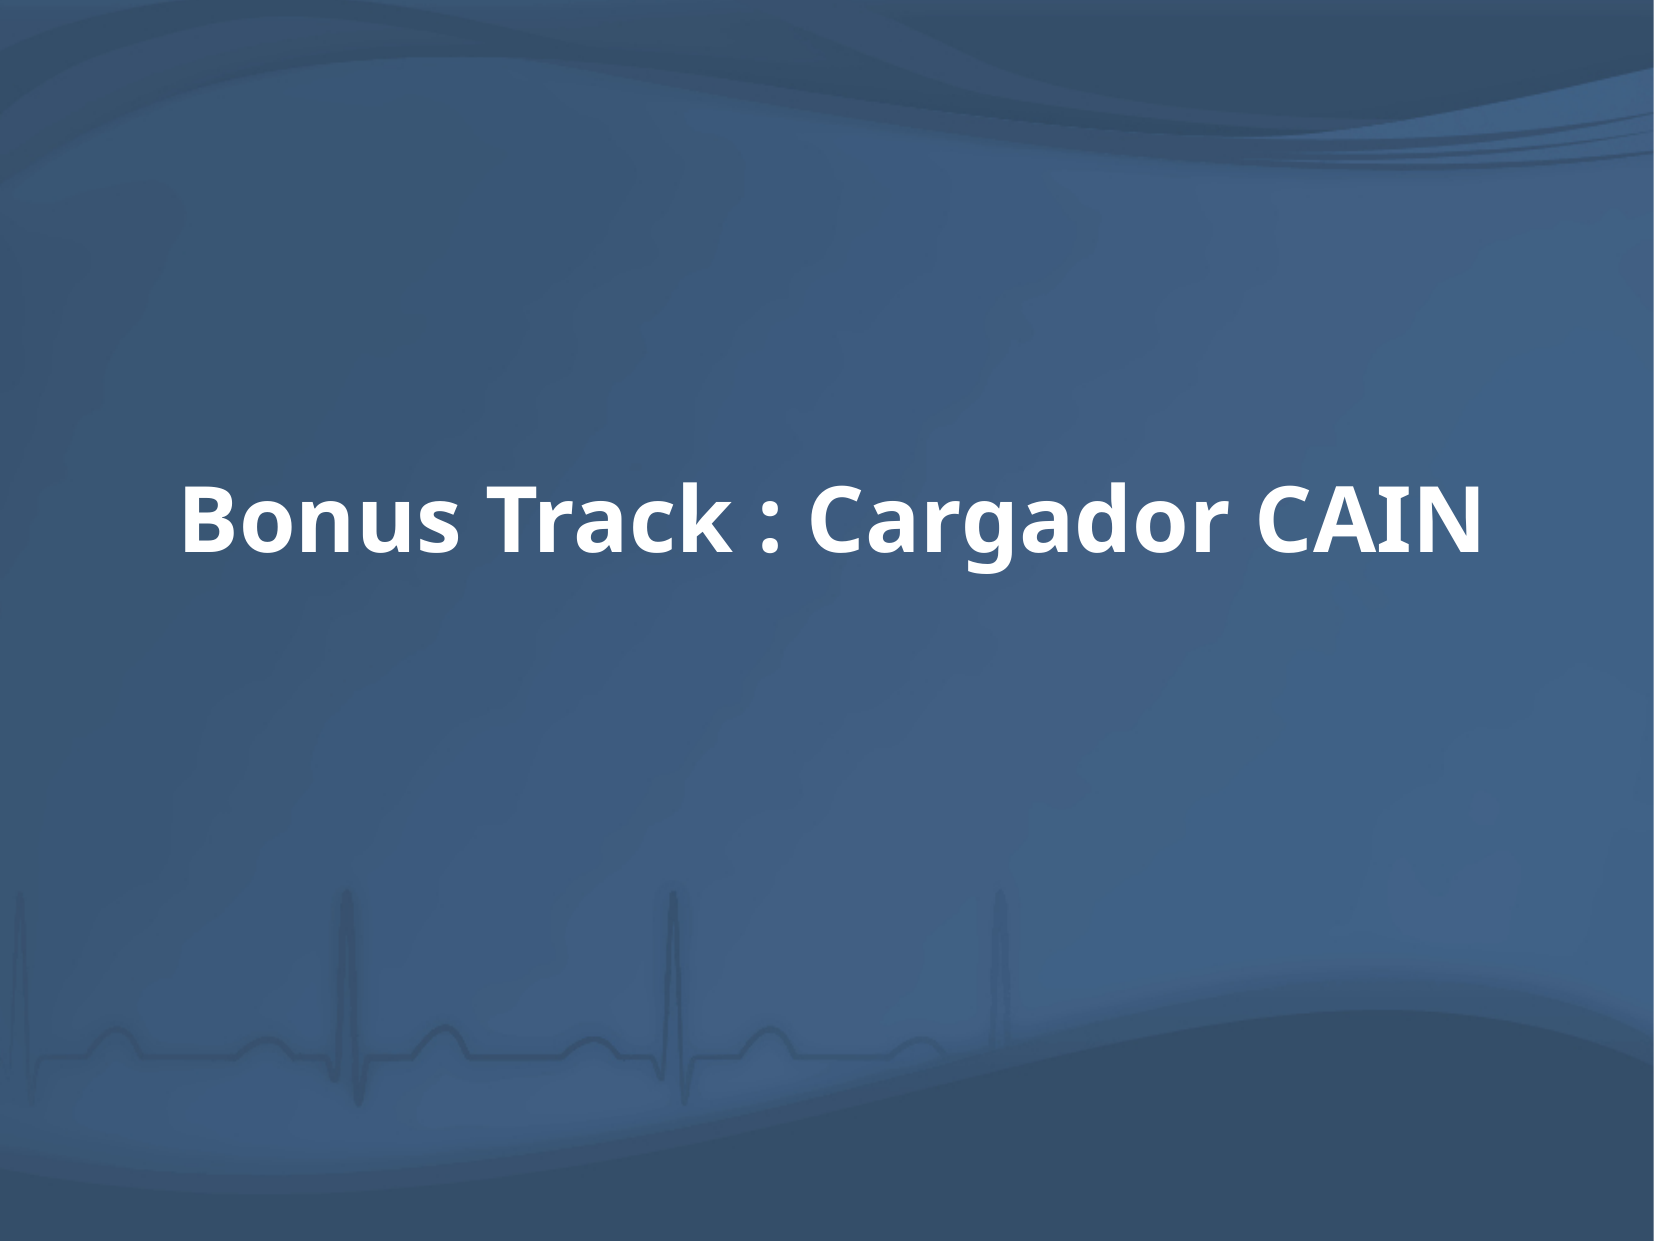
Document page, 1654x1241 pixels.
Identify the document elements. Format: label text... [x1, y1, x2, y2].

title Bonus Track : Cargador CAIN [88, 413, 1577, 621]
picture [0, 0, 1654, 1241]
